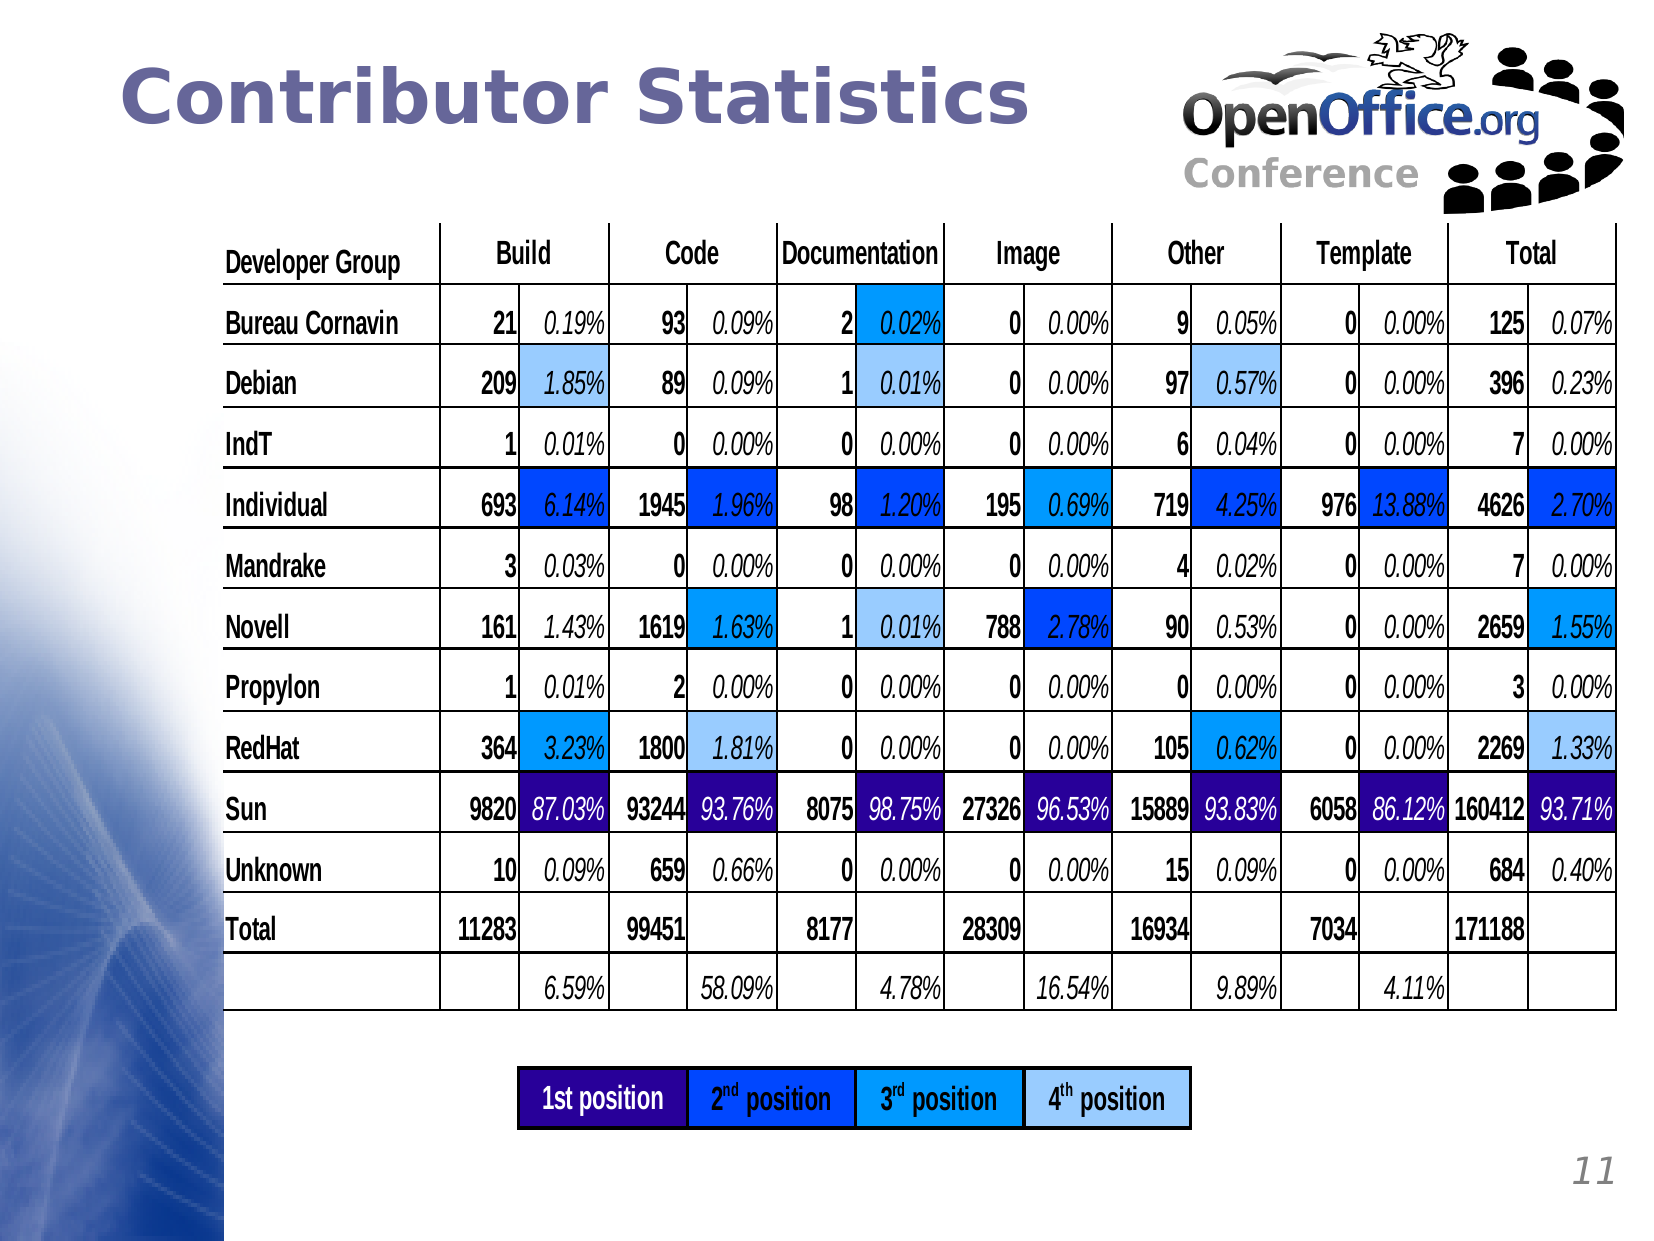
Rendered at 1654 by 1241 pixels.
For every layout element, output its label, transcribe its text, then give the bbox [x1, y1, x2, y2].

chart [223, 223, 1619, 1133]
picture [1183, 33, 1624, 214]
title Contributor Statistics [30, 41, 1063, 154]
picture [0, 0, 224, 1241]
